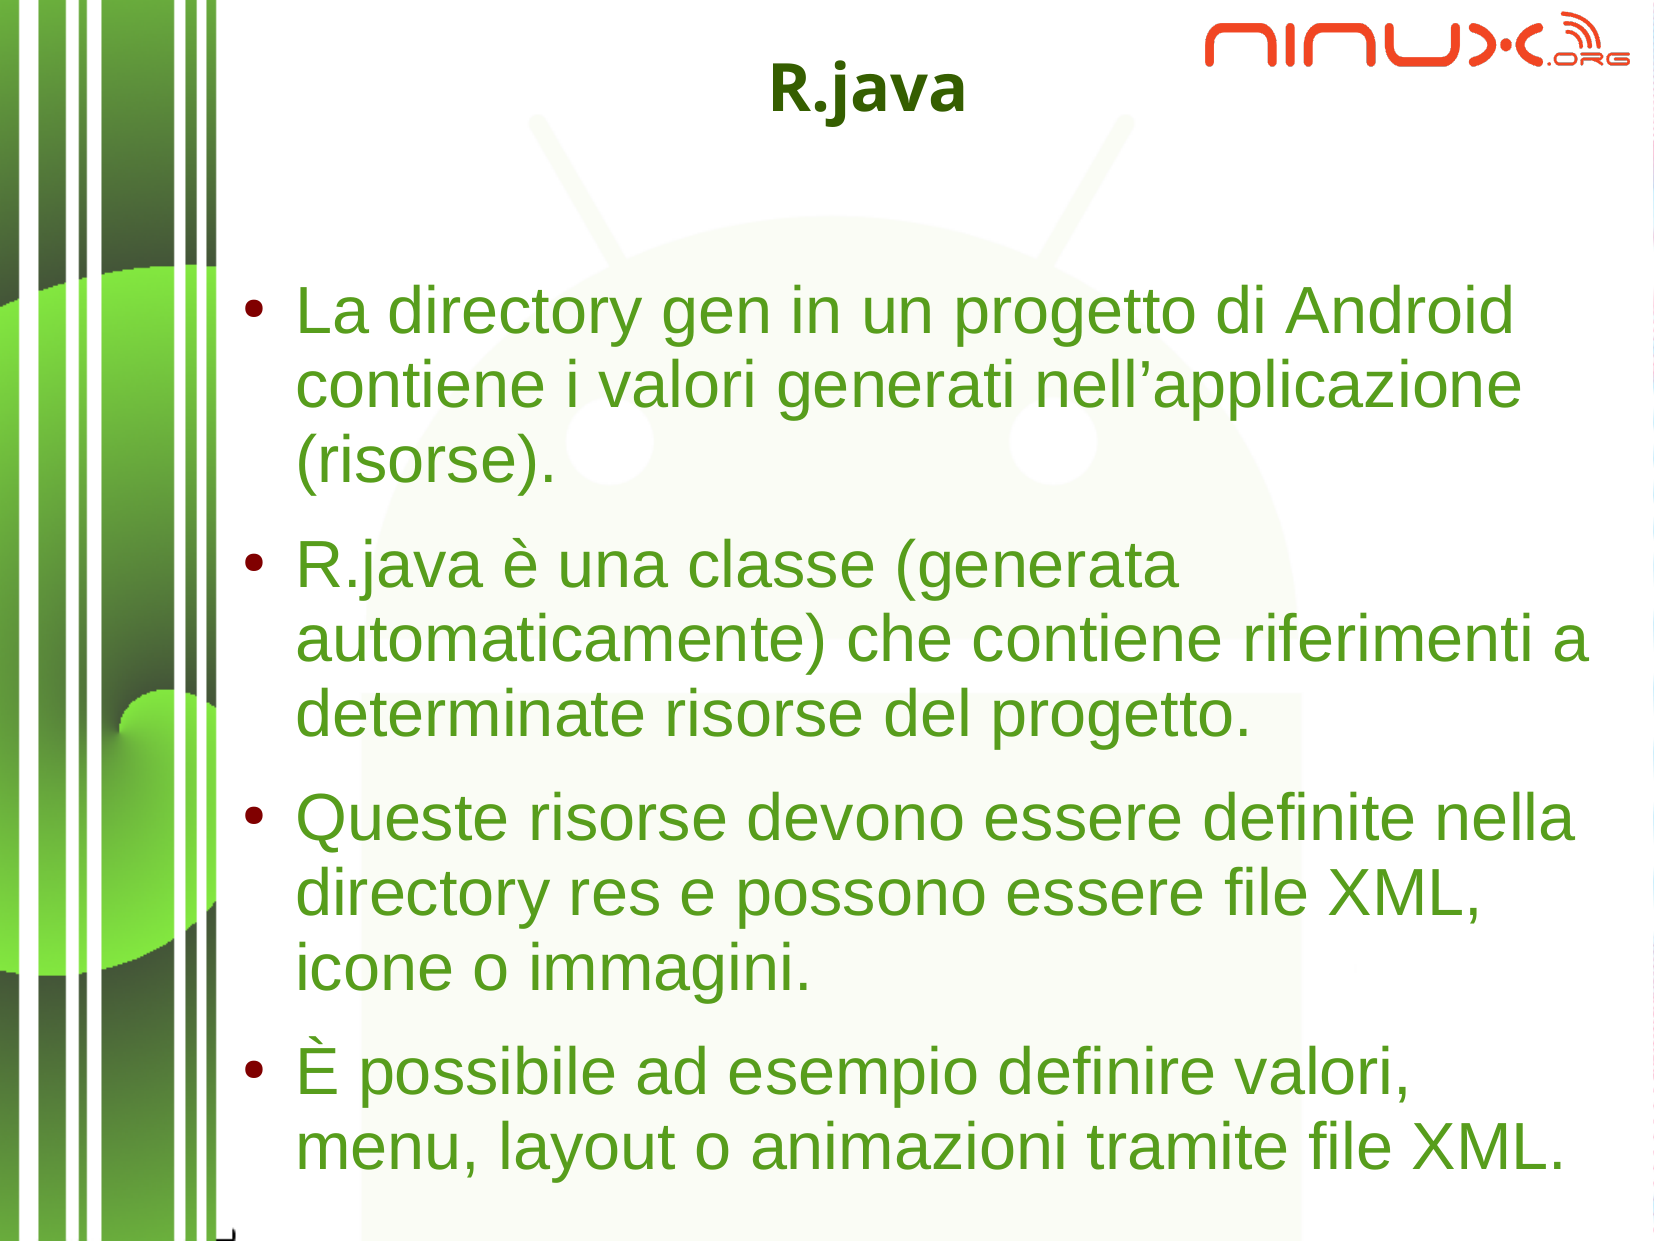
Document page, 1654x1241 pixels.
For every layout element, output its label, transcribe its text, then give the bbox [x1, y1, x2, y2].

list La directory gen in un progetto di Android contiene i valori generati nell’applicazione (risorse). R.java è una classe (generata automaticamente) che contiene riferimenti a determinate risorse del progetto. Queste risorse devono essere definite nella directory res e possono essere file XML, icone o immagini. È possibile ad esempio definire valori, menu, layout o animazioni tramite file XML. [224, 272, 1598, 1184]
title R.java [236, 46, 1500, 125]
picture [0, 0, 1654, 1241]
